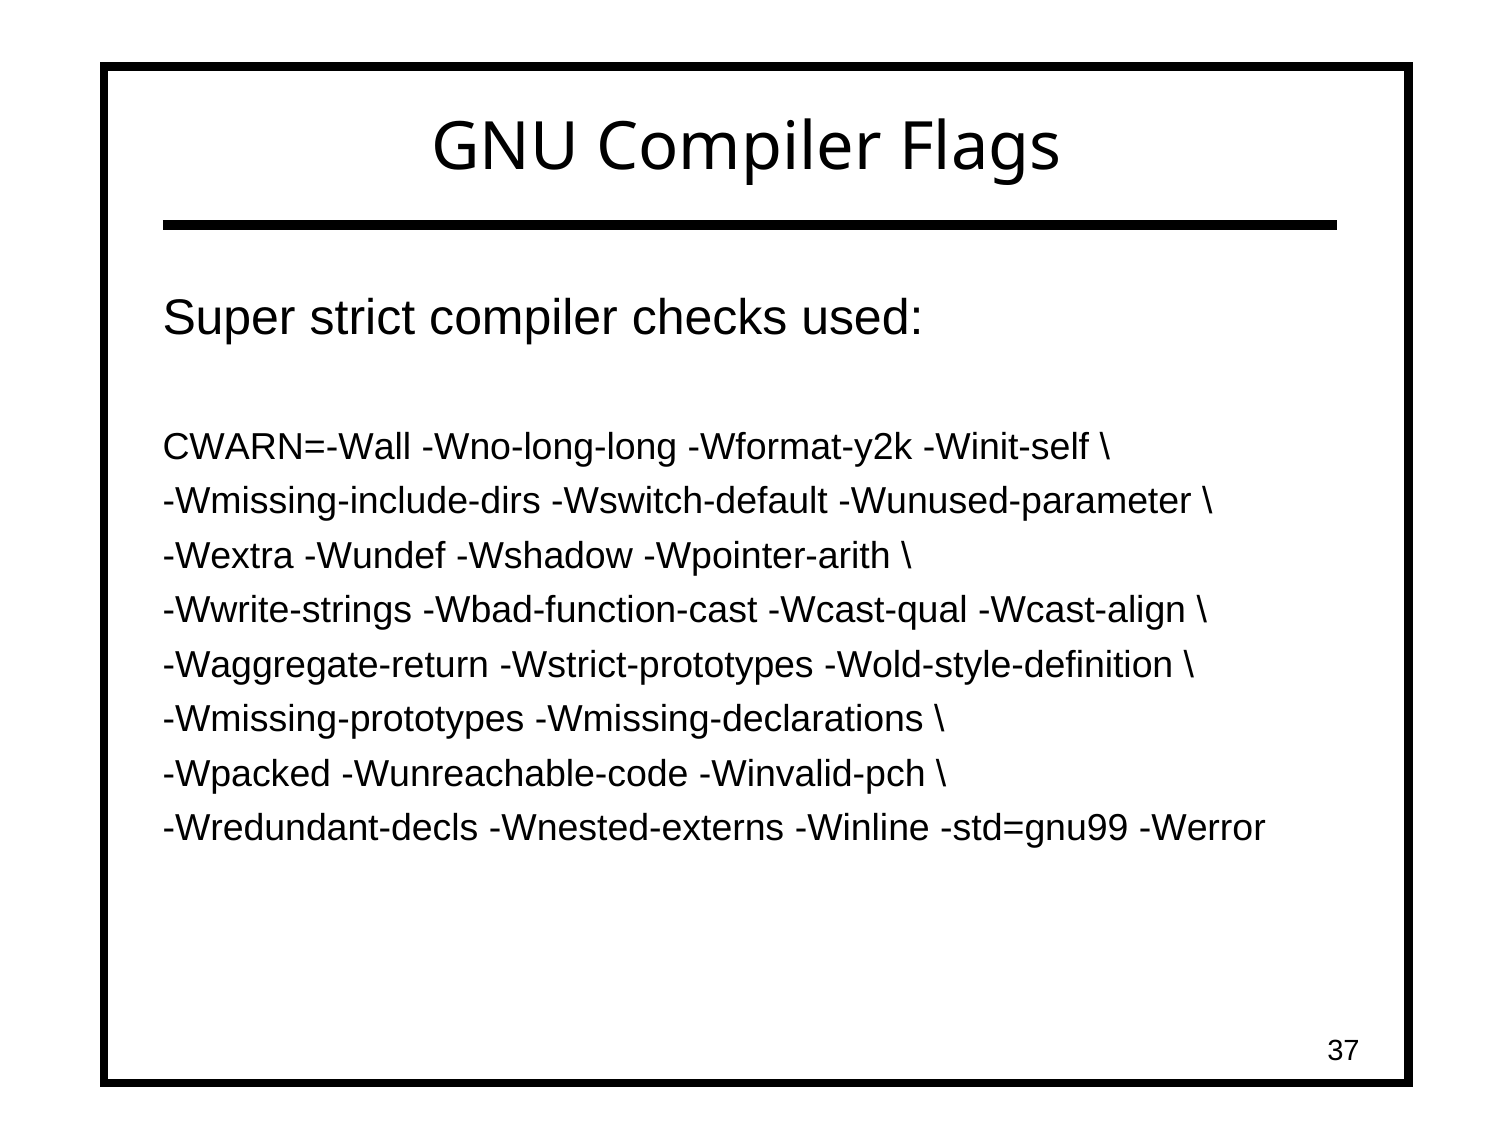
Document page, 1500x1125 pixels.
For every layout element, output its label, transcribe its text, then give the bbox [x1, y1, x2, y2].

title GNU Compiler Flags [162, 82, 1332, 206]
list Super strict compiler checks used: CWARN=-Wall -Wno-long-long -Wformat-y2k -Winit-self \ -Wmissing-include-dirs -Wswitch-default -Wunused-parameter \ -Wextra -Wundef -Wshadow -Wpointer-arith \ -Wwrite-strings -Wbad-function-cast -Wcast-qual -Wcast-align \ -Waggregate-return -Wstrict-prototypes -Wold-style-definition \ -Wmissing-prototypes -Wmissing-declarations \ -Wpacked -Wunreachable-code -Winvalid-pch \ -Wredundant-decls -Wnested-externs -Winline -std=gnu99 -Werror [162, 288, 1338, 986]
